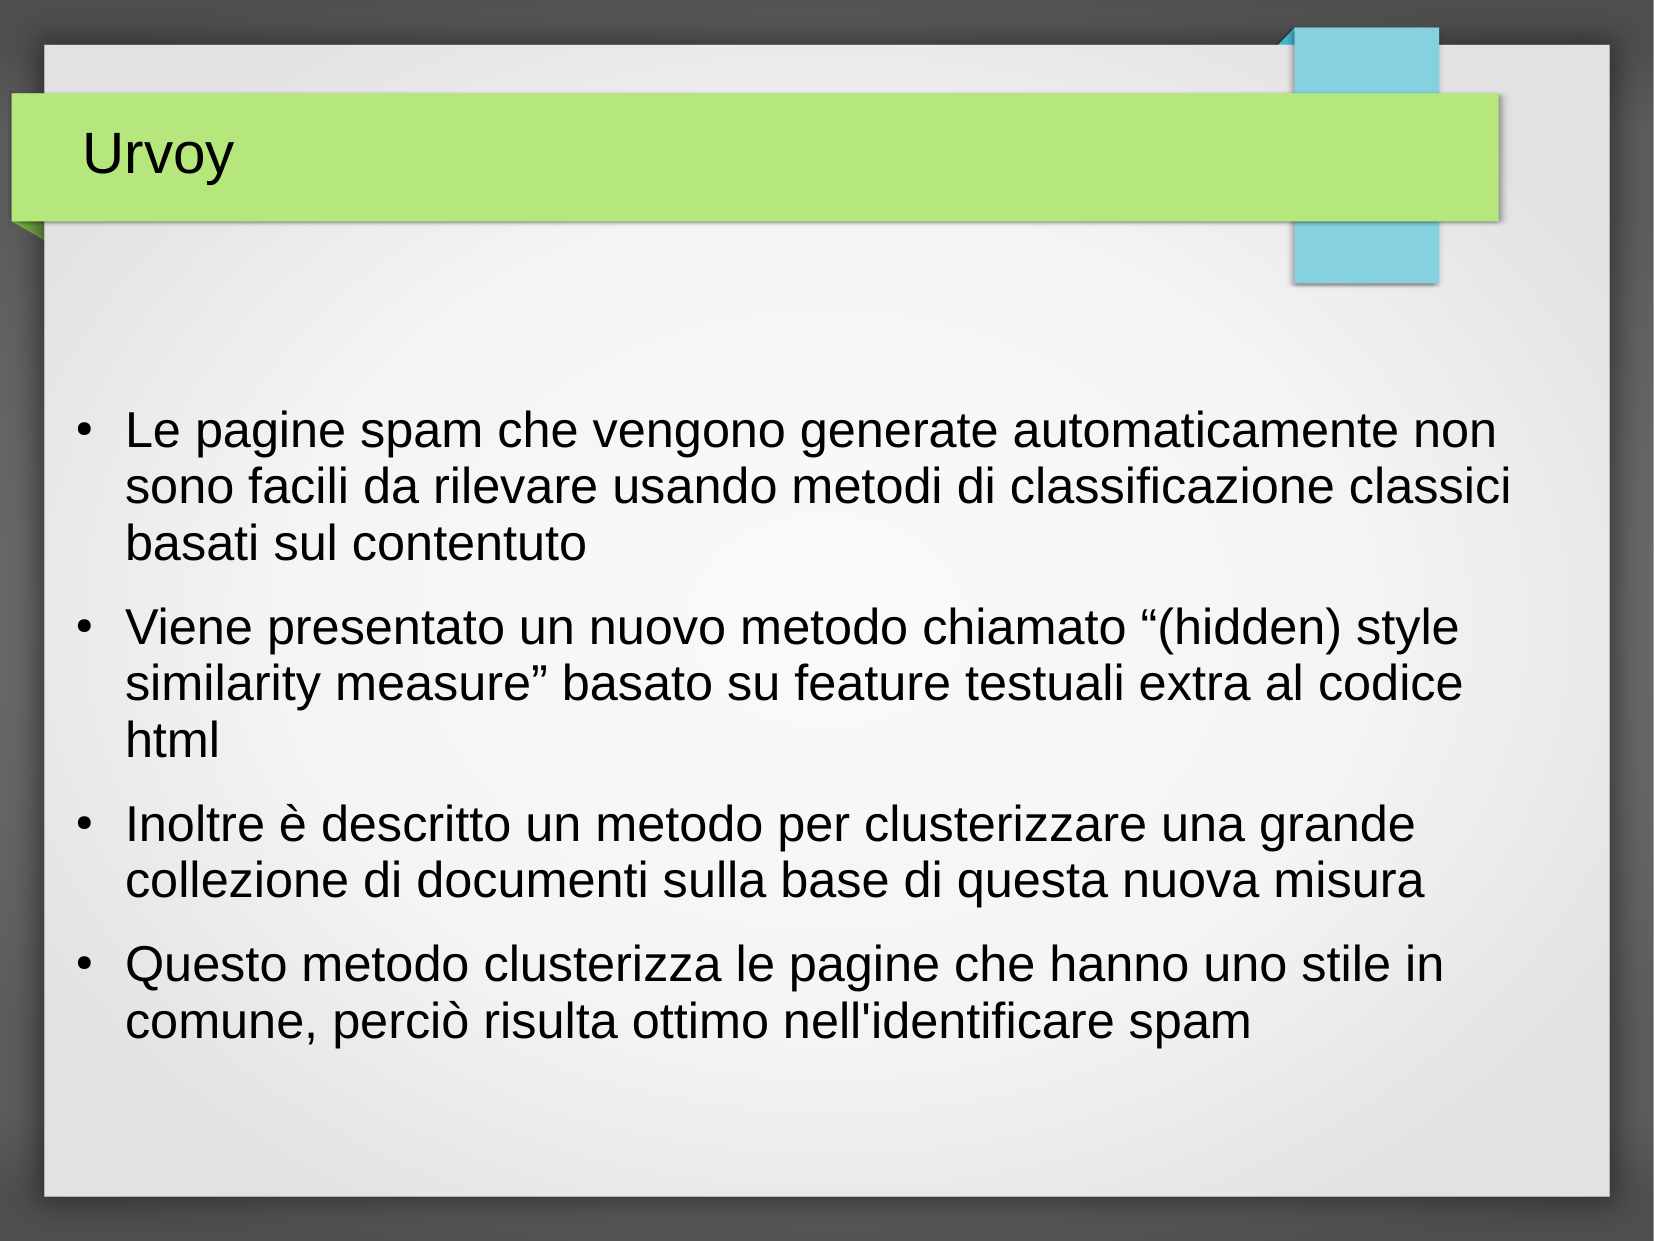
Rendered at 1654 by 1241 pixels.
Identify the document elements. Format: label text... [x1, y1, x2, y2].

picture [0, 0, 1654, 1241]
title Urvoy [82, 94, 1477, 213]
list Le pagine spam che vengono generate automaticamente non sono facili da rilevare usando metodi di classificazione classici basati sul contentuto Viene presentato un nuovo metodo chiamato “(hidden) style similarity measure” basato su feature testuali extra al codice html Inoltre è descritto un metodo per clusterizzare una grande collezione di documenti sulla base di questa nuova misura Questo metodo clusterizza le pagine che hanno uno stile in comune, perciò risulta ottimo nell'identificare spam [59, 401, 1536, 1052]
